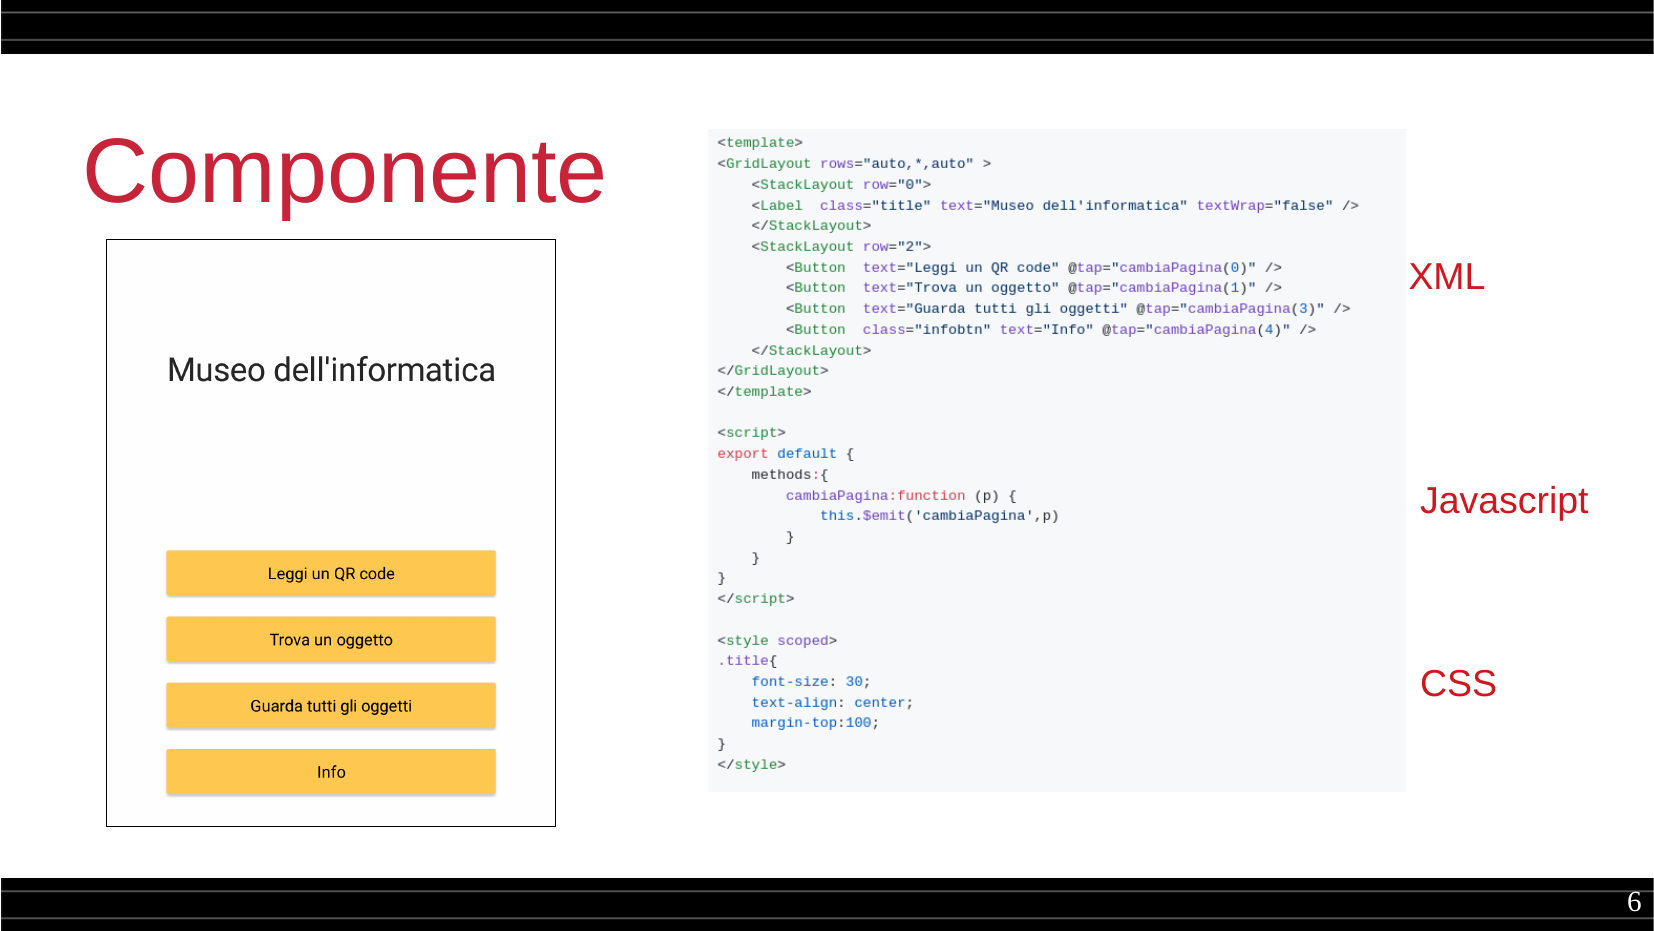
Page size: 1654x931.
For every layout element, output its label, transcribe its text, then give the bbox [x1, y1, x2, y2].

picture [1, 878, 1654, 931]
picture [708, 129, 1406, 792]
picture [1, 0, 1654, 54]
title Componente [82, 92, 1571, 249]
picture [106, 239, 556, 827]
text_box XML [1393, 248, 1654, 305]
text_box Javascript [1405, 472, 1619, 530]
text_box CSS [1405, 655, 1619, 713]
